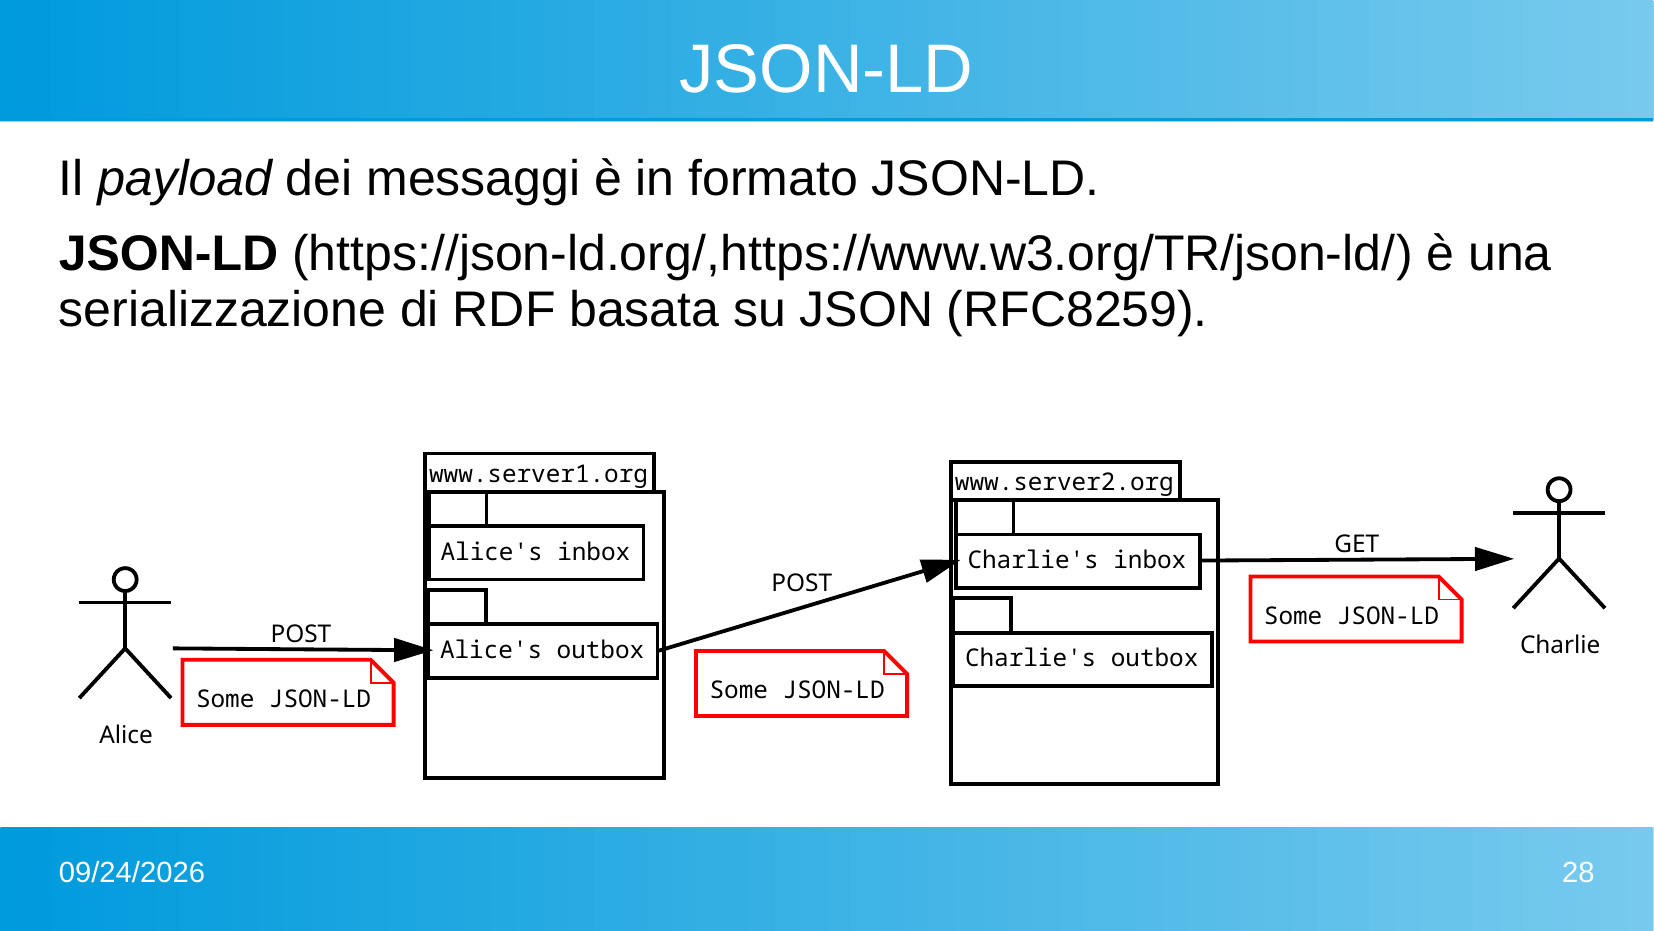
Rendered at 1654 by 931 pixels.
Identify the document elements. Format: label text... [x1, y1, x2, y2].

picture [75, 450, 1610, 788]
title JSON-LD [59, 29, 1595, 108]
list JSON-LD (https://json-ld.org/,https://www.w3.org/TR/json-ld/) è una serializzazione di RDF basata su JSON (RFC8259). [59, 225, 1651, 348]
list Il payload dei messaggi è in formato JSON-LD. [58, 150, 1650, 273]
